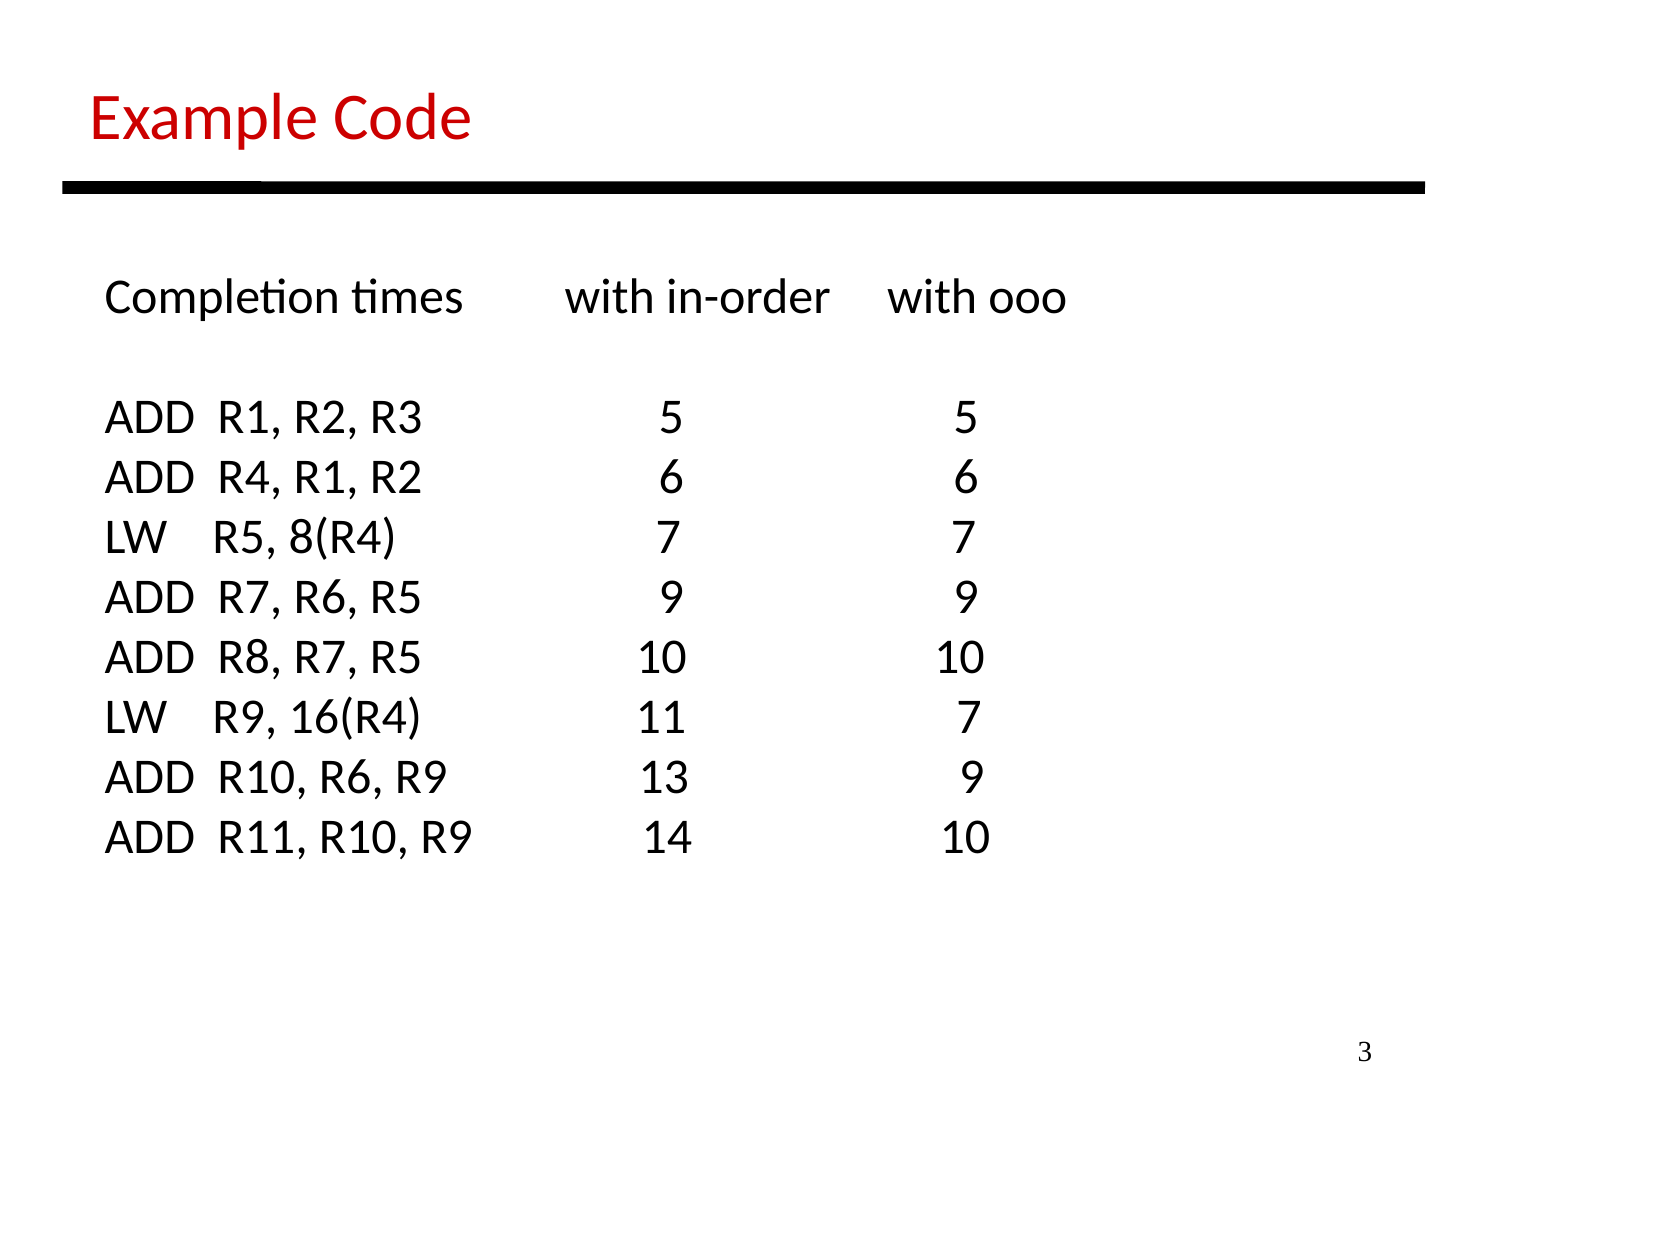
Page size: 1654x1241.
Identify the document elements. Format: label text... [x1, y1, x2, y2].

slide_number <number> [1074, 1025, 1388, 1100]
text_box Completion times with in-order with ooo ADD R1, R2, R3 5 5 ADD R4, R1, R2 6 6 LW R5, 8(R4) 7 7 ADD R7, R6, R5 9 9 ADD R8, R7, R5 10 10 LW R9, 16(R4) 11 7 ADD R10, R6, R9 13 9 ADD R11, R10, R9 14 10 [89, 256, 1083, 872]
text_box Example Code [74, 65, 488, 160]
